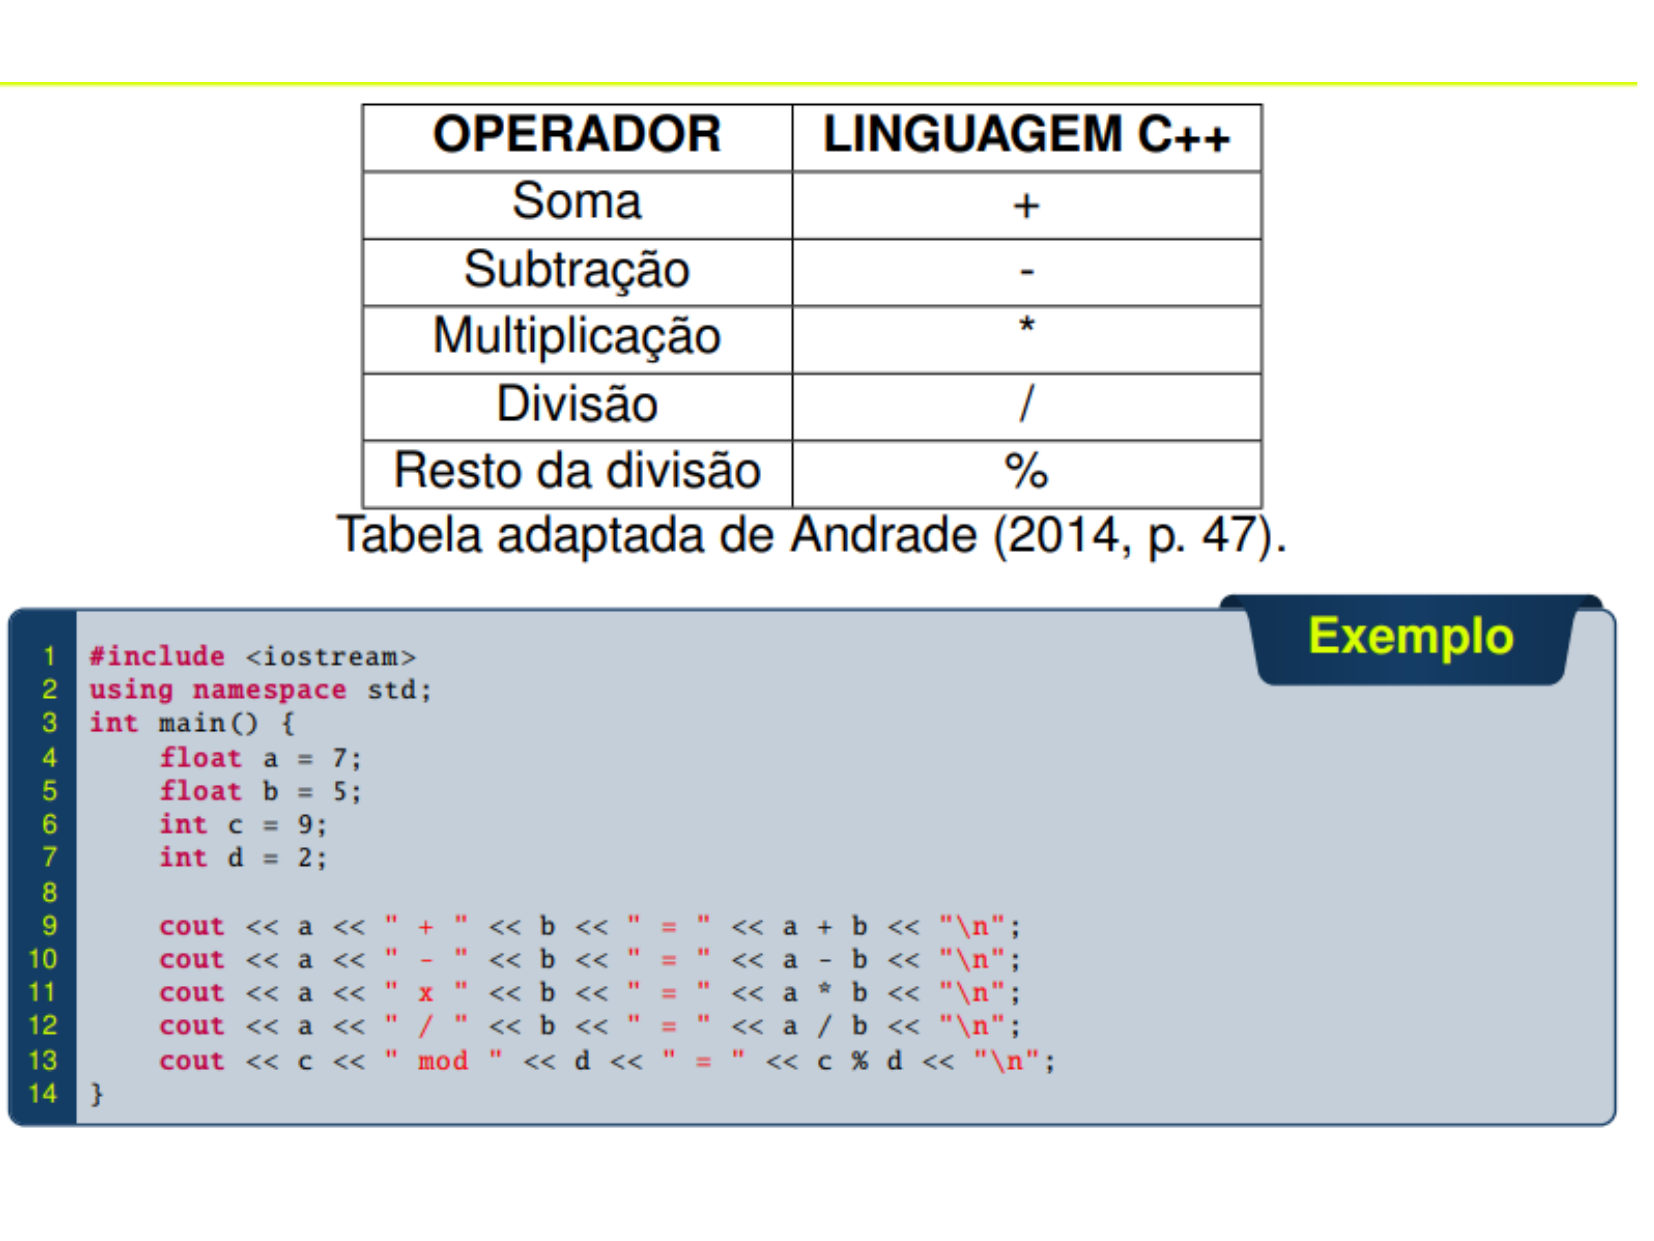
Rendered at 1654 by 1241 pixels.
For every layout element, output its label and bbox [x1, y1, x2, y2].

picture [0, 82, 1638, 1134]
